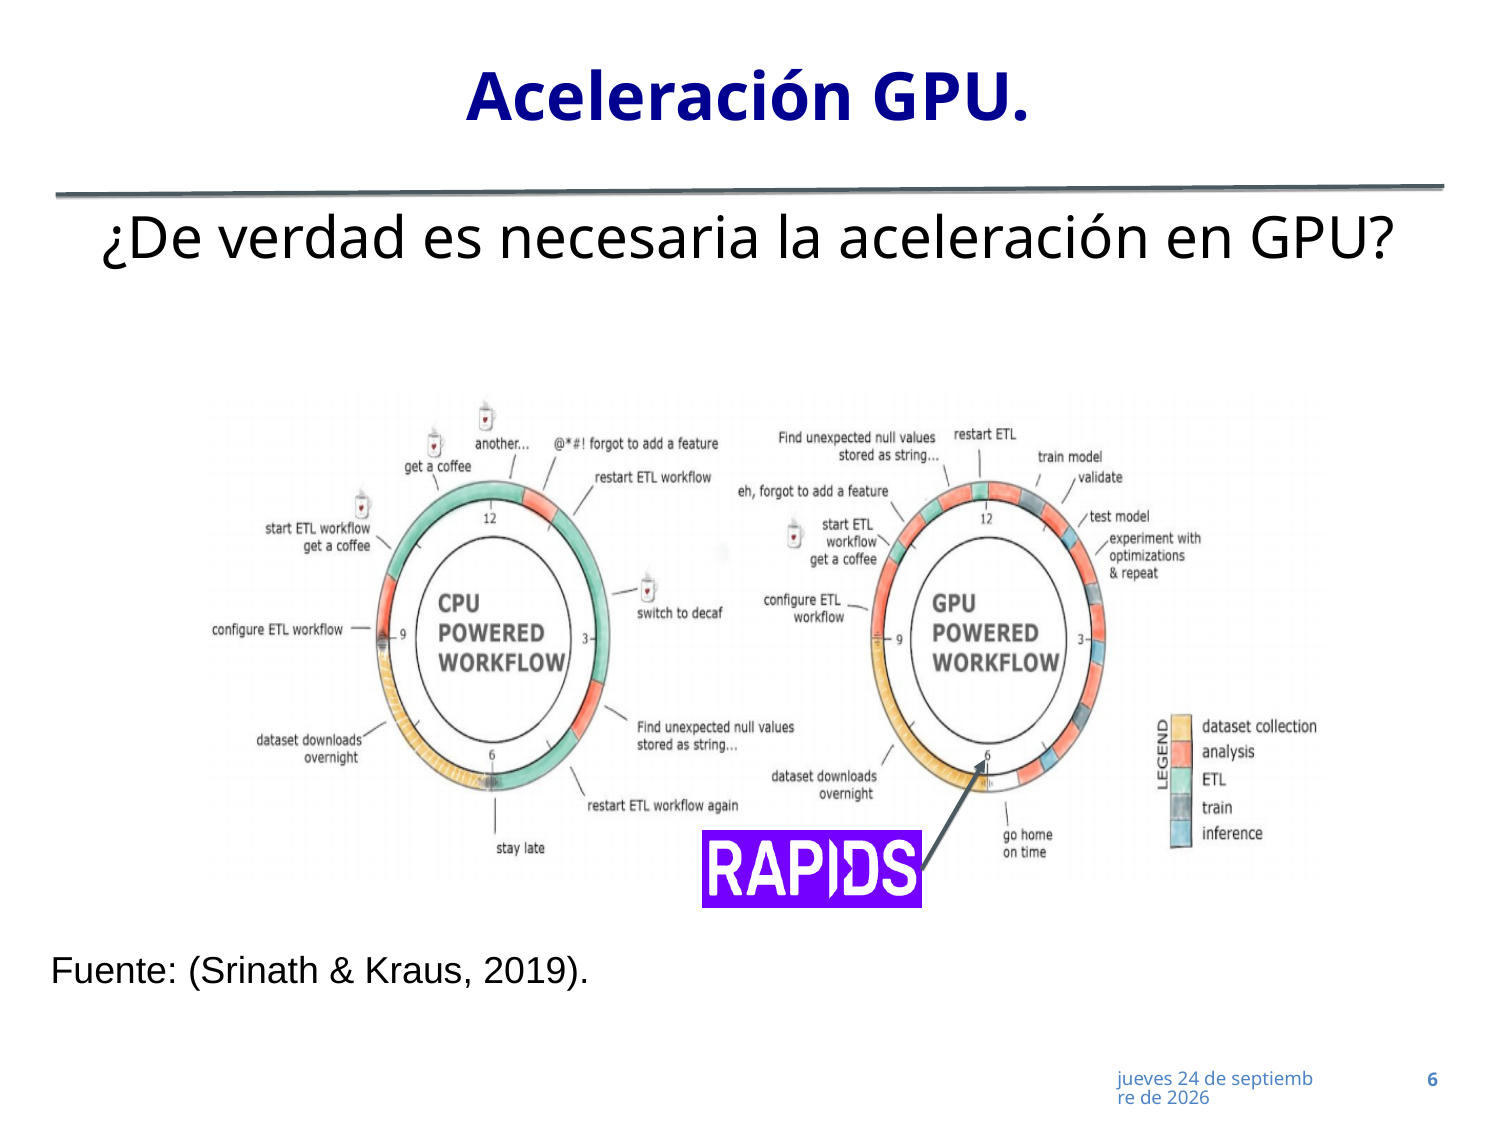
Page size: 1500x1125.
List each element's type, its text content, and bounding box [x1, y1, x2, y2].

text_box Fuente: (Srinath & Kraus, 2019). [35, 938, 621, 999]
title Aceleración GPU. [56, 45, 1442, 143]
slide_number <número> [1390, 1059, 1454, 1104]
list ¿De verdad es necesaria la aceleración en GPU? [56, 192, 1442, 936]
picture [194, 356, 1335, 908]
